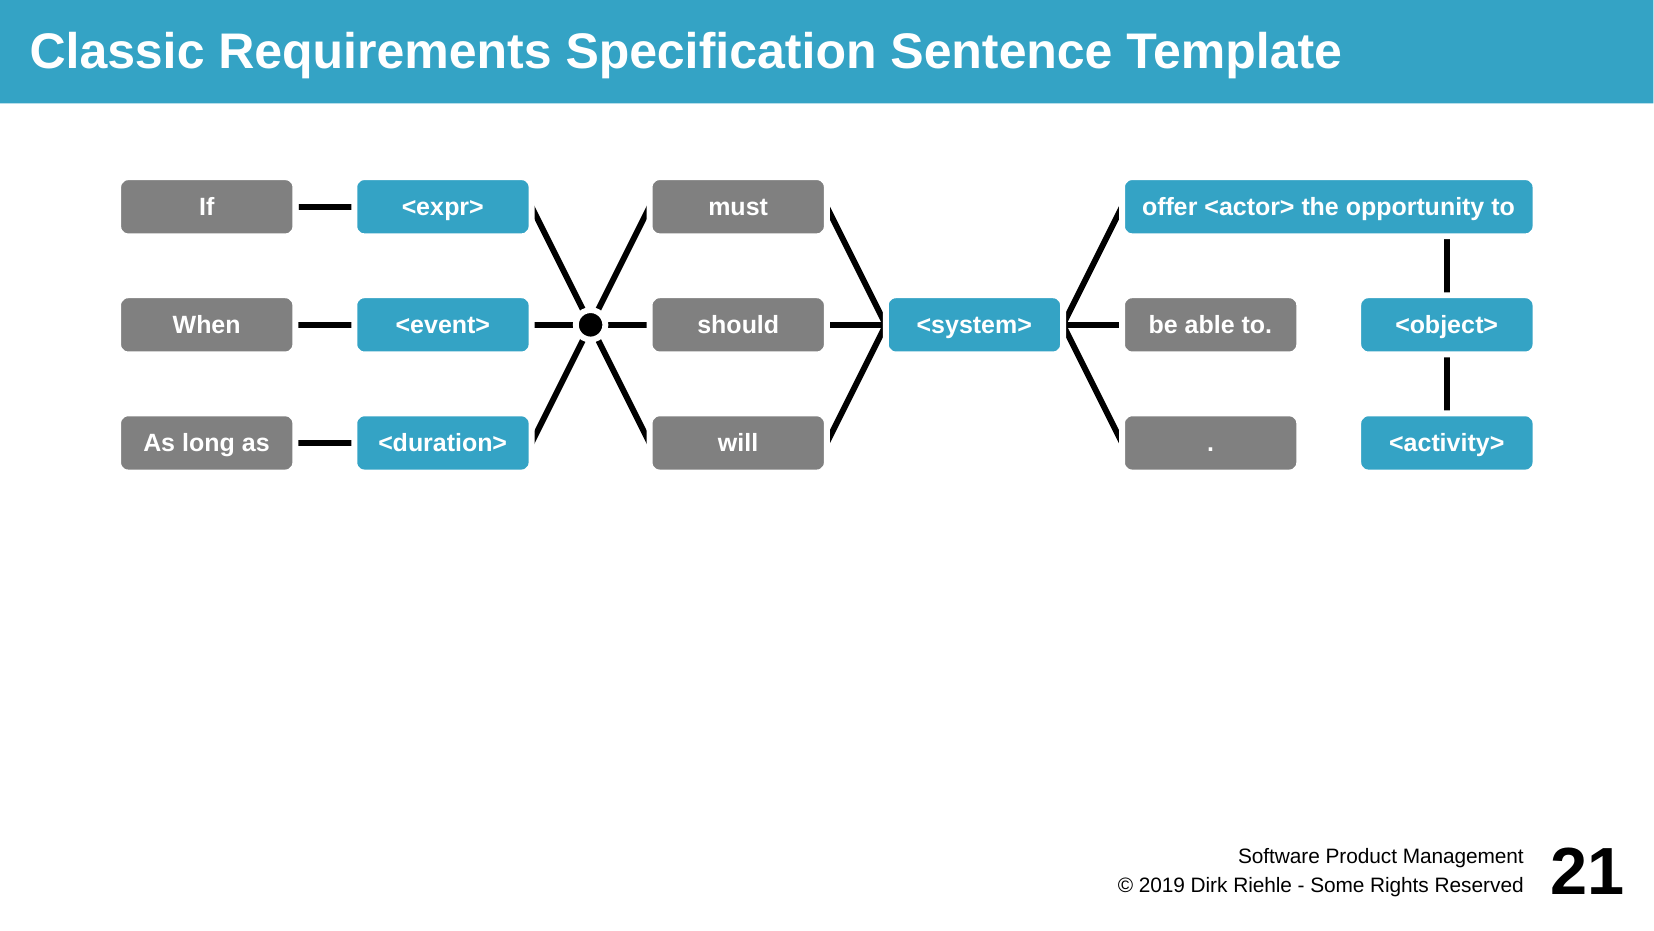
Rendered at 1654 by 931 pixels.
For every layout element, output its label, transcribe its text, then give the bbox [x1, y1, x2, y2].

text_box <event> [354, 295, 532, 355]
text_box When [118, 295, 296, 355]
text_box <expr> [354, 177, 532, 237]
text_box <object> [1358, 295, 1536, 355]
text_box be able to. [1122, 295, 1300, 355]
text_box should [649, 295, 827, 355]
text_box As long as [118, 413, 296, 473]
text_box <system> [885, 295, 1064, 355]
text_box . [1122, 413, 1300, 473]
text_box [575, 310, 606, 340]
text_box will [649, 413, 827, 473]
text_box <duration> [354, 413, 532, 473]
text_box If [118, 177, 296, 237]
text_box <activity> [1358, 413, 1536, 473]
text_box must [649, 177, 827, 237]
text_box offer <actor> the opportunity to [1122, 177, 1536, 237]
title Classic Requirements Specification Sentence Template [0, 0, 1654, 104]
